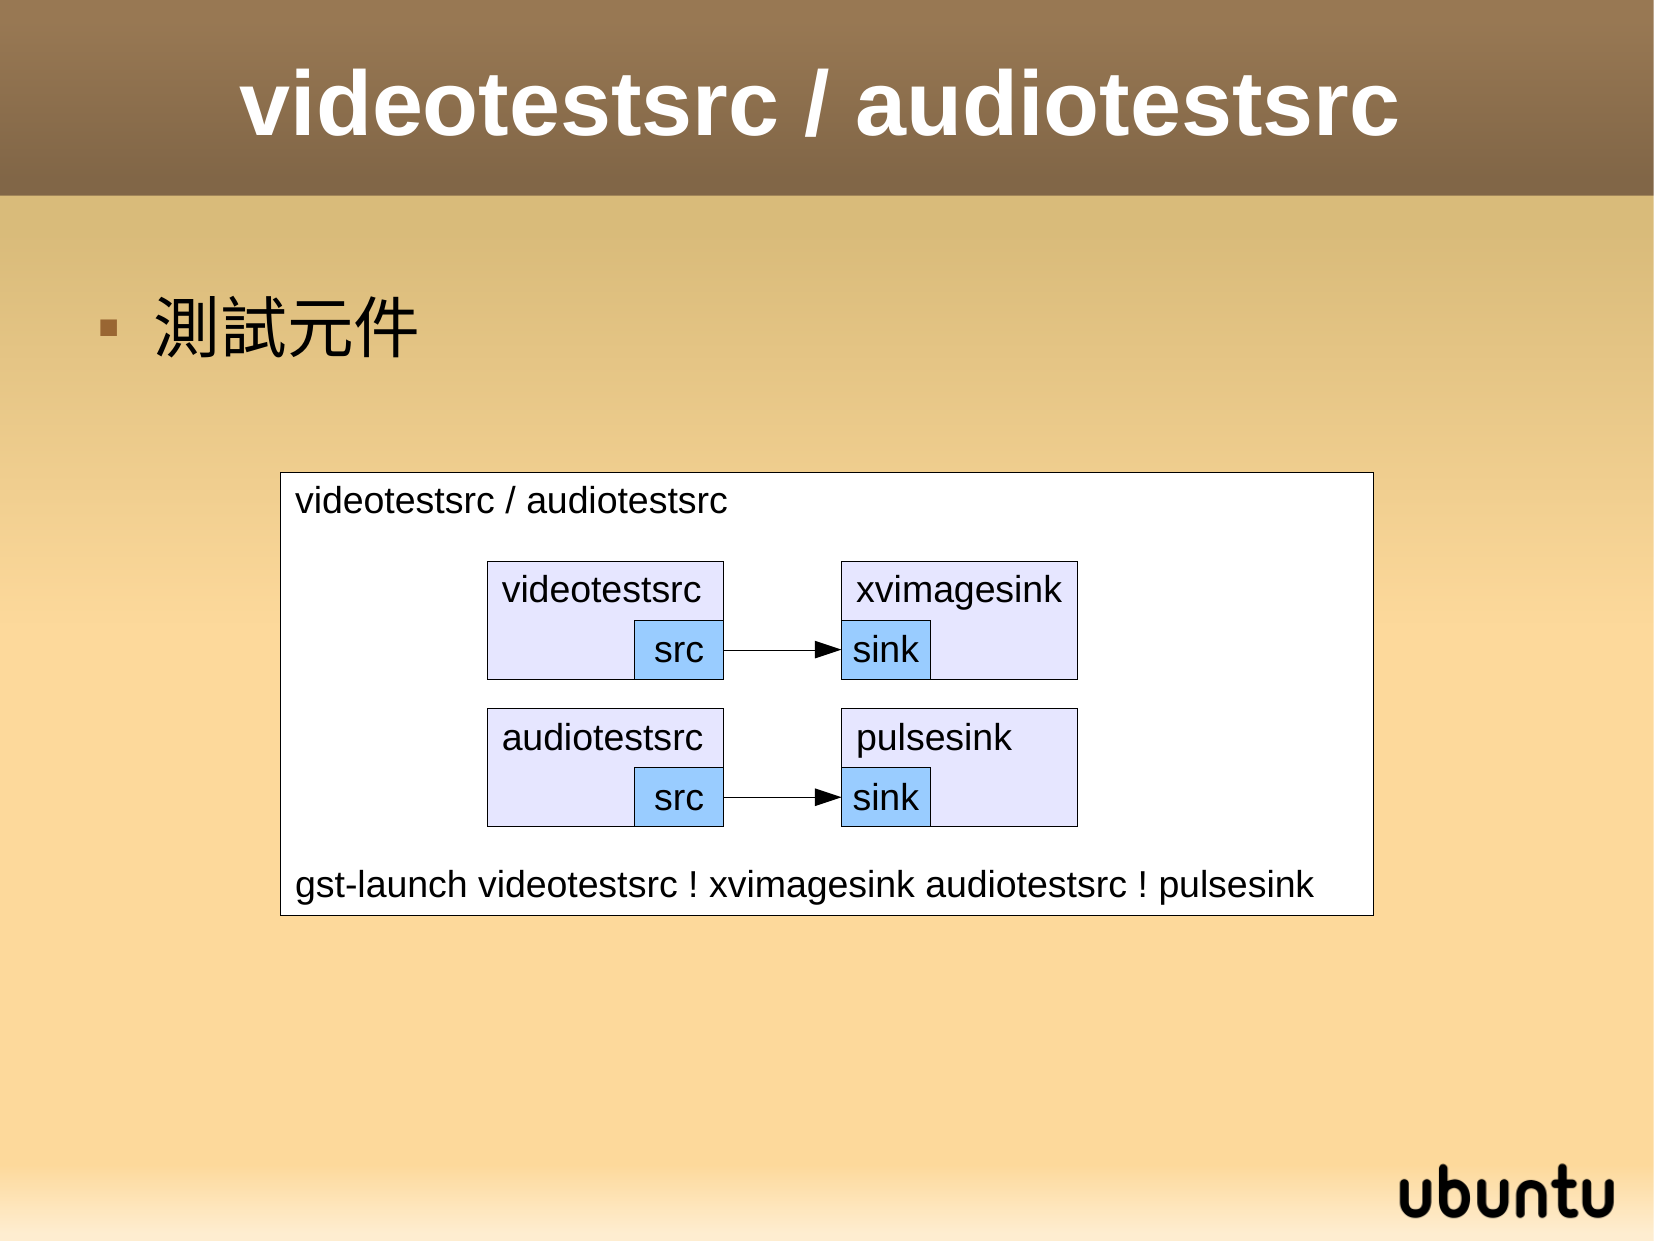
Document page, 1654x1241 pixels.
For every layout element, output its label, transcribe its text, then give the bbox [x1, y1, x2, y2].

title videotestsrc / audiotestsrc [76, 0, 1565, 208]
list 測試元件 [82, 290, 1571, 1094]
picture [0, 0, 1654, 1241]
